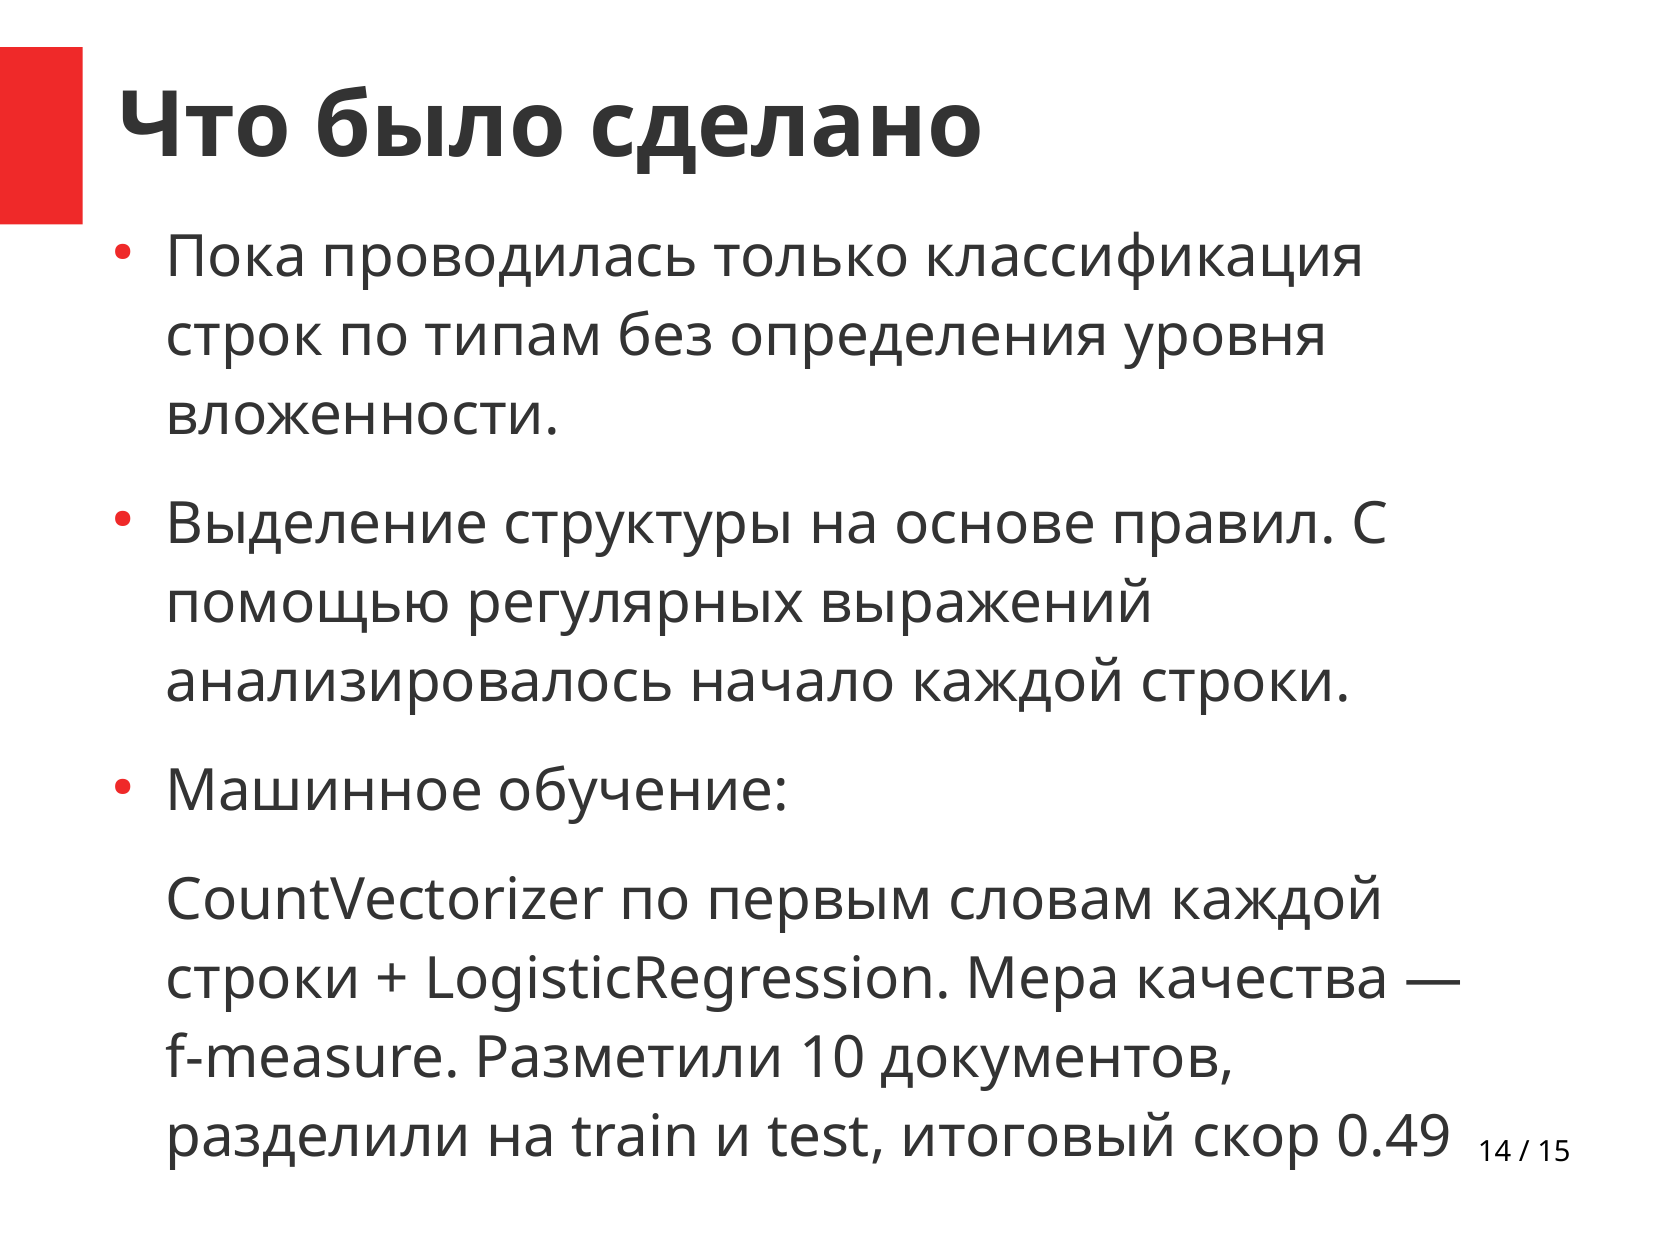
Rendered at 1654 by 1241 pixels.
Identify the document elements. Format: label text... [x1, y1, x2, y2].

title Что было сделано [118, 17, 1571, 225]
list Пока проводилась только классификация строк по типам без определения уровня вложенности. Выделение структуры на основе правил. С помощью регулярных выражений анализировалось начало каждой строки. Машинное обучение: CountVectorizer по первым словам каждой строки + LogisticRegression. Мера качества — f-measure. Разметили 10 документов, разделили на train и test, итоговый скор 0.49 [94, 213, 1512, 934]
